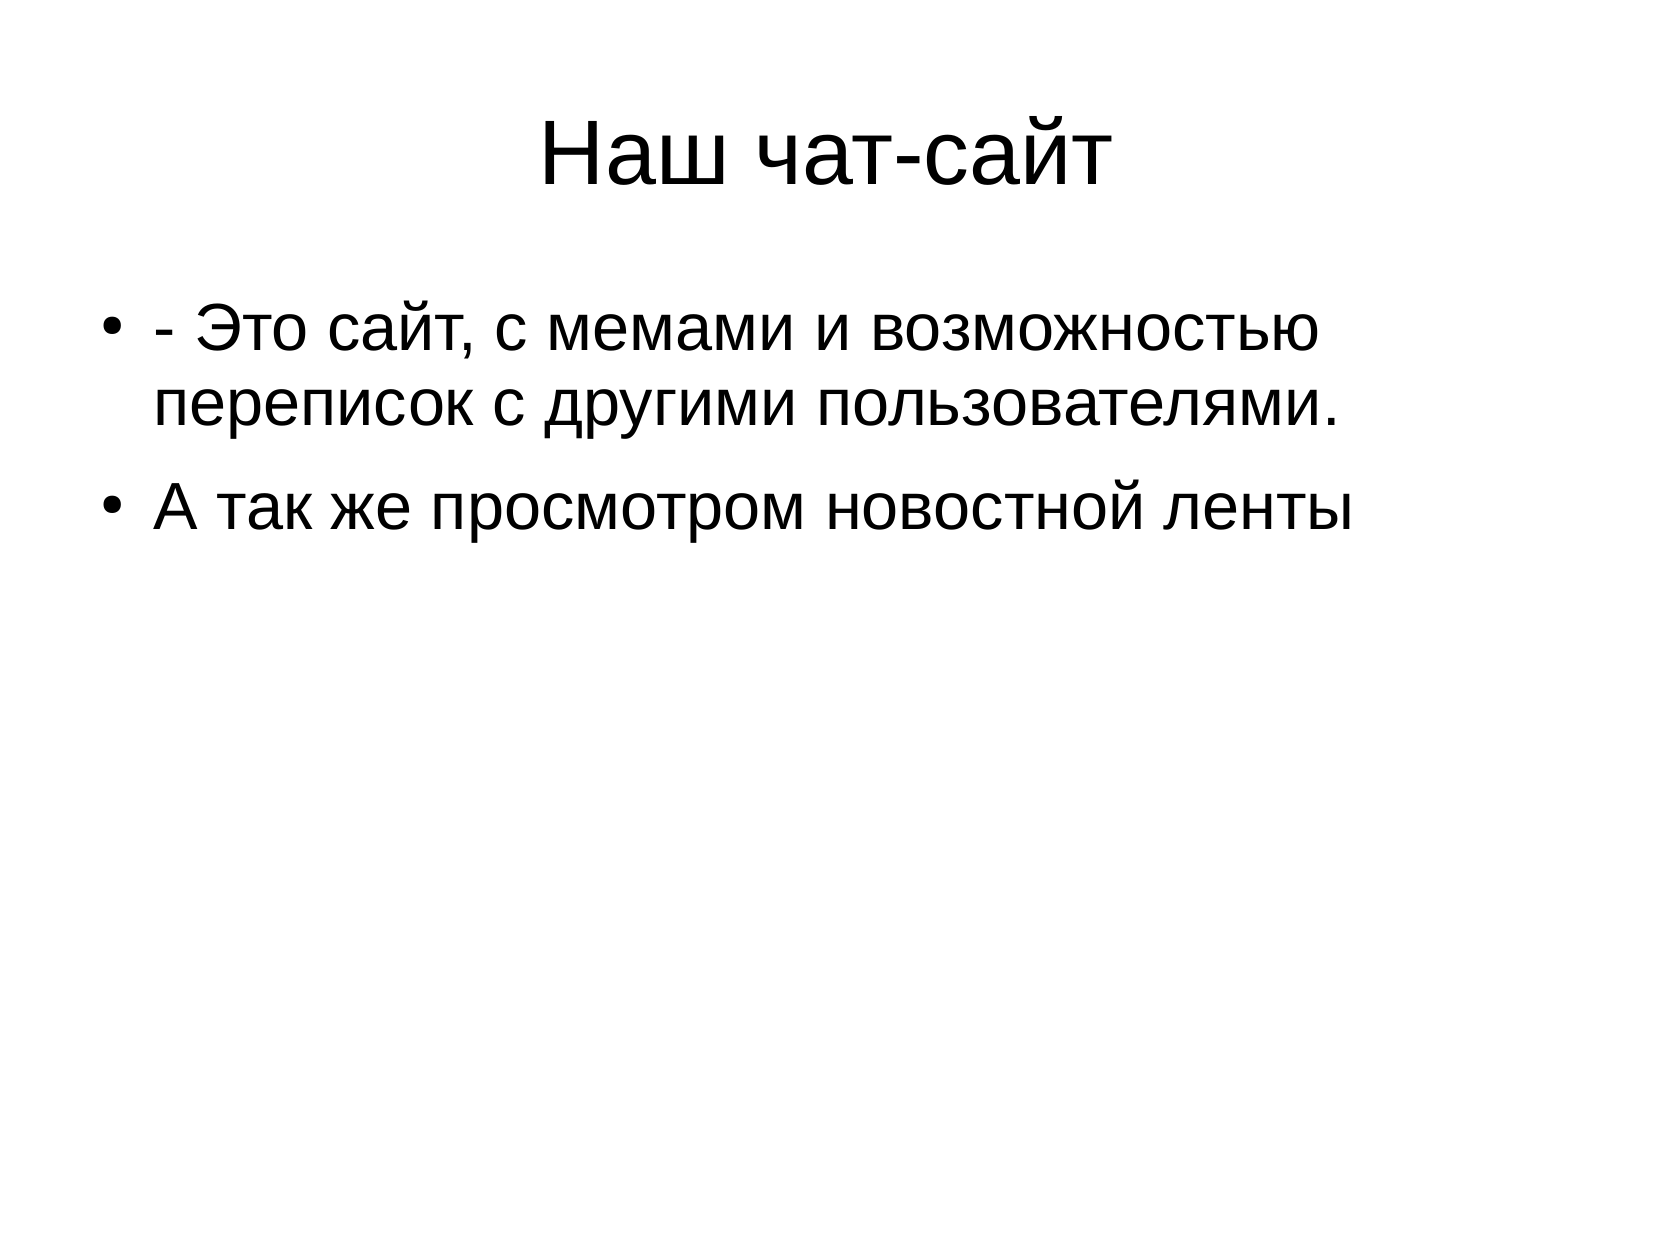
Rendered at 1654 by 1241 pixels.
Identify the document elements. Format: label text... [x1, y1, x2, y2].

title Наш чат-сайт [82, 49, 1571, 257]
list - Это сайт, с мемами и возможностью переписок с другими пользователями. А так же просмотром новостной ленты [82, 290, 1571, 1010]
